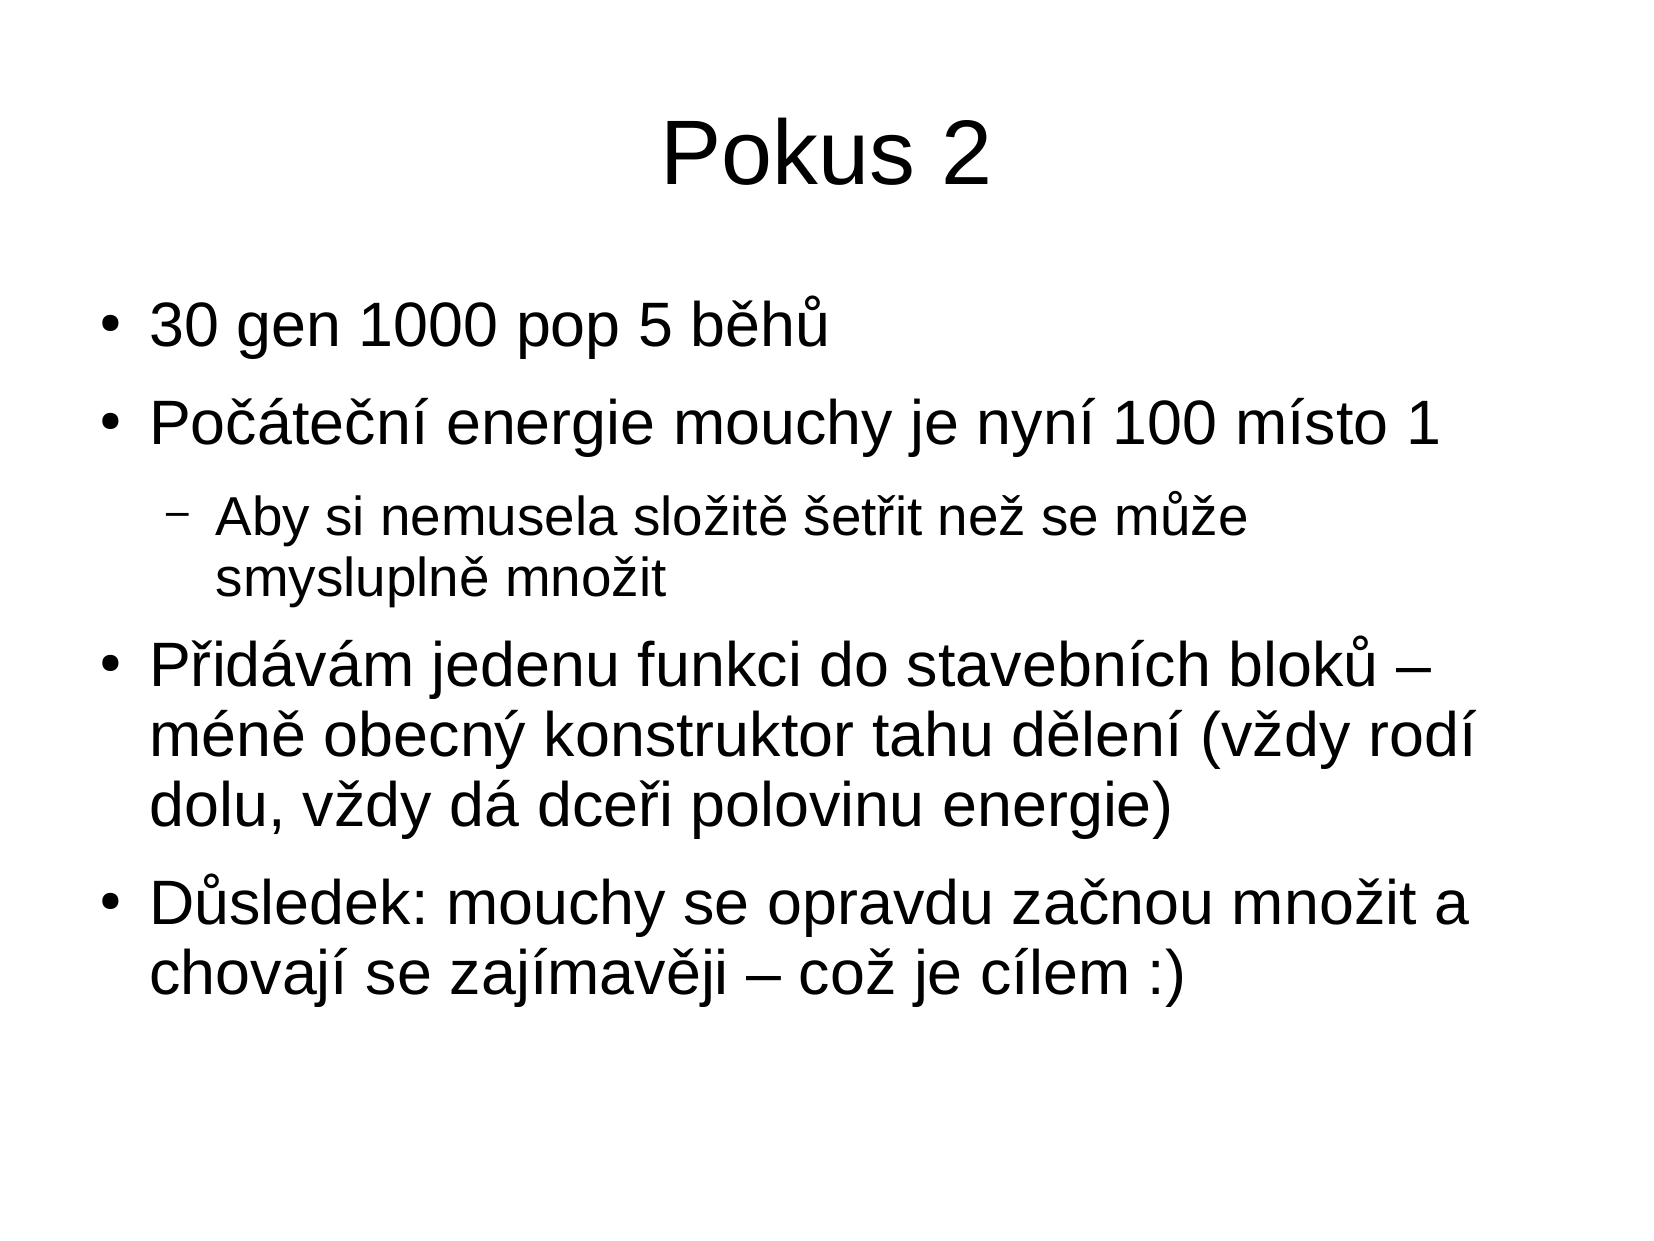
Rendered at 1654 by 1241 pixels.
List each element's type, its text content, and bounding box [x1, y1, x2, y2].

list 30 gen 1000 pop 5 běhů Počáteční energie mouchy je nyní 100 místo 1 Aby si nemusela složitě šetřit než se může smysluplně množit Přidávám jedenu funkci do stavebních bloků – méně obecný konstruktor tahu dělení (vždy rodí dolu, vždy dá dceři polovinu energie) Důsledek: mouchy se opravdu začnou množit a chovají se zajímavěji – což je cílem :) [82, 290, 1538, 1010]
title Pokus 2 [82, 49, 1571, 257]
